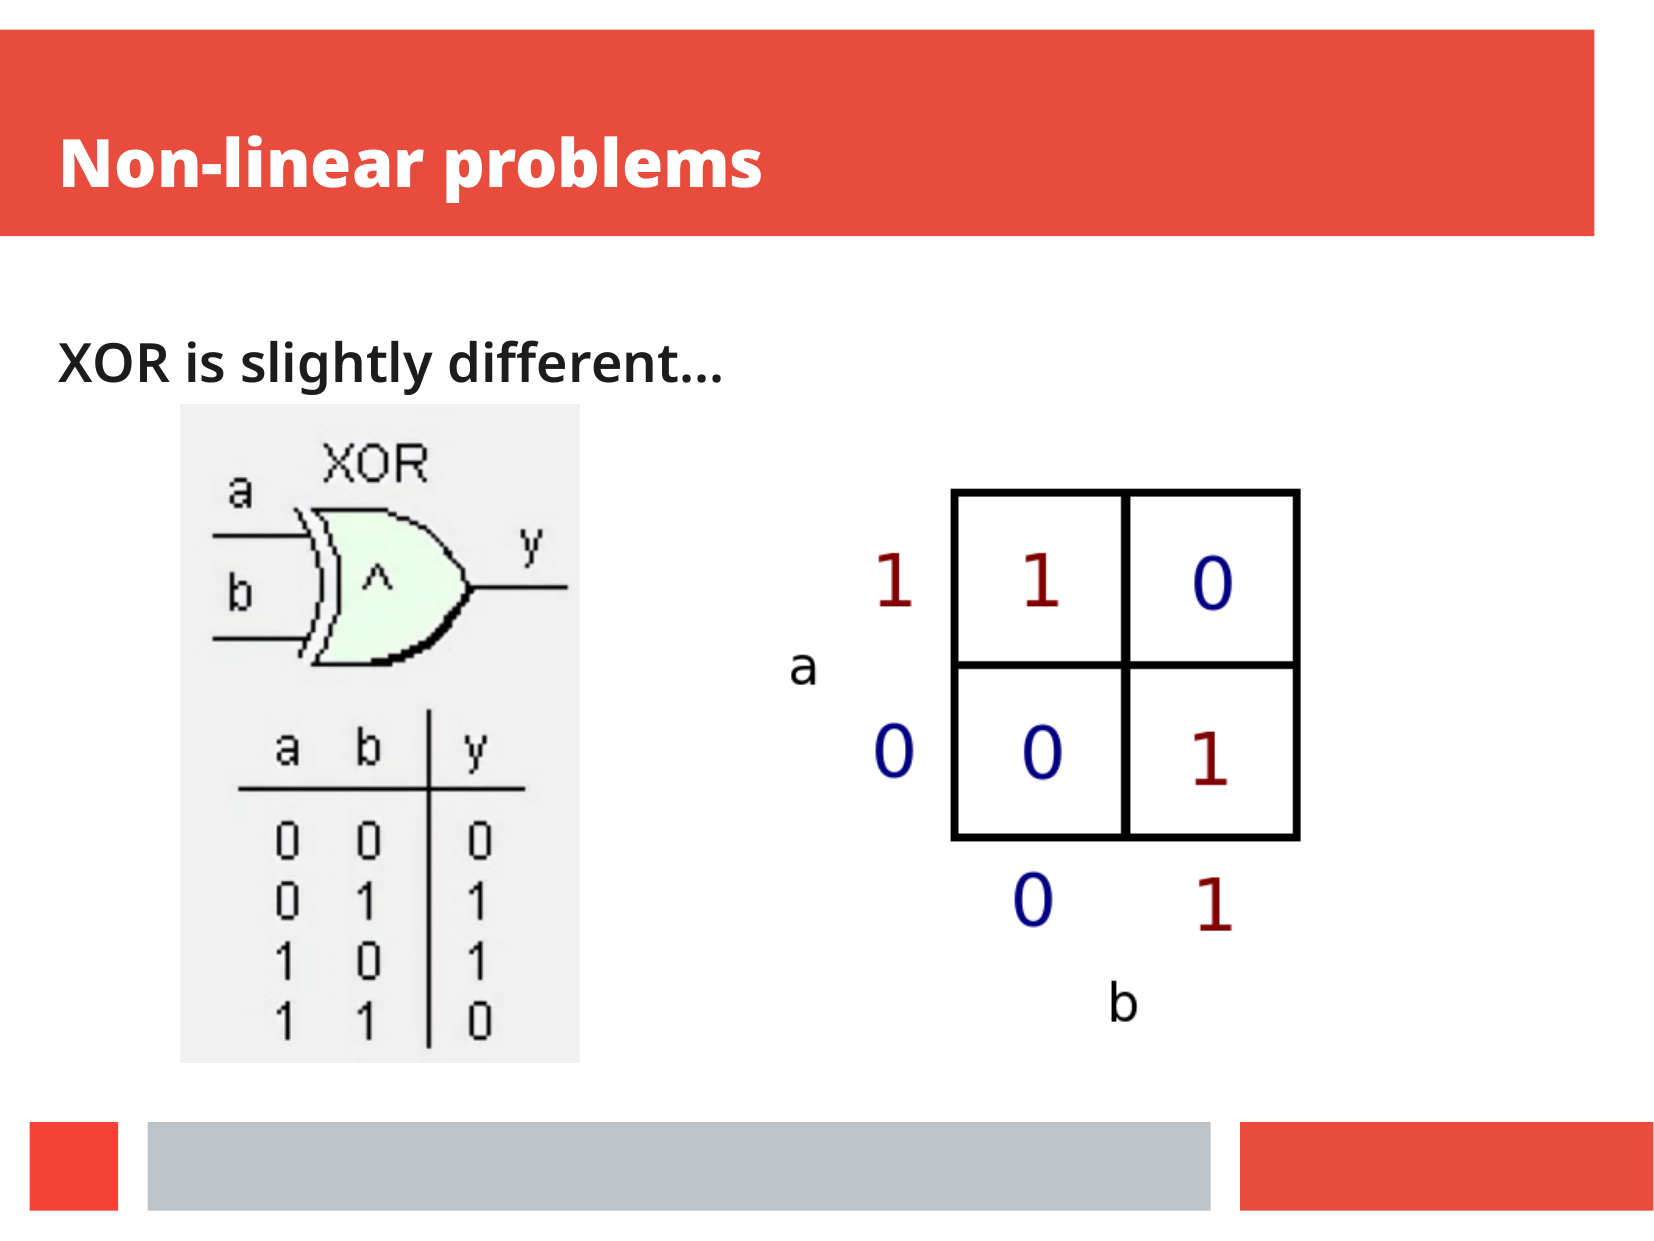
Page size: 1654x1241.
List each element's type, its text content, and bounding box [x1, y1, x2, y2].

picture [180, 404, 580, 1063]
picture [765, 464, 1340, 1036]
list XOR is slightly different... [59, 324, 1565, 1093]
title Non-linear problems [59, 59, 1595, 207]
